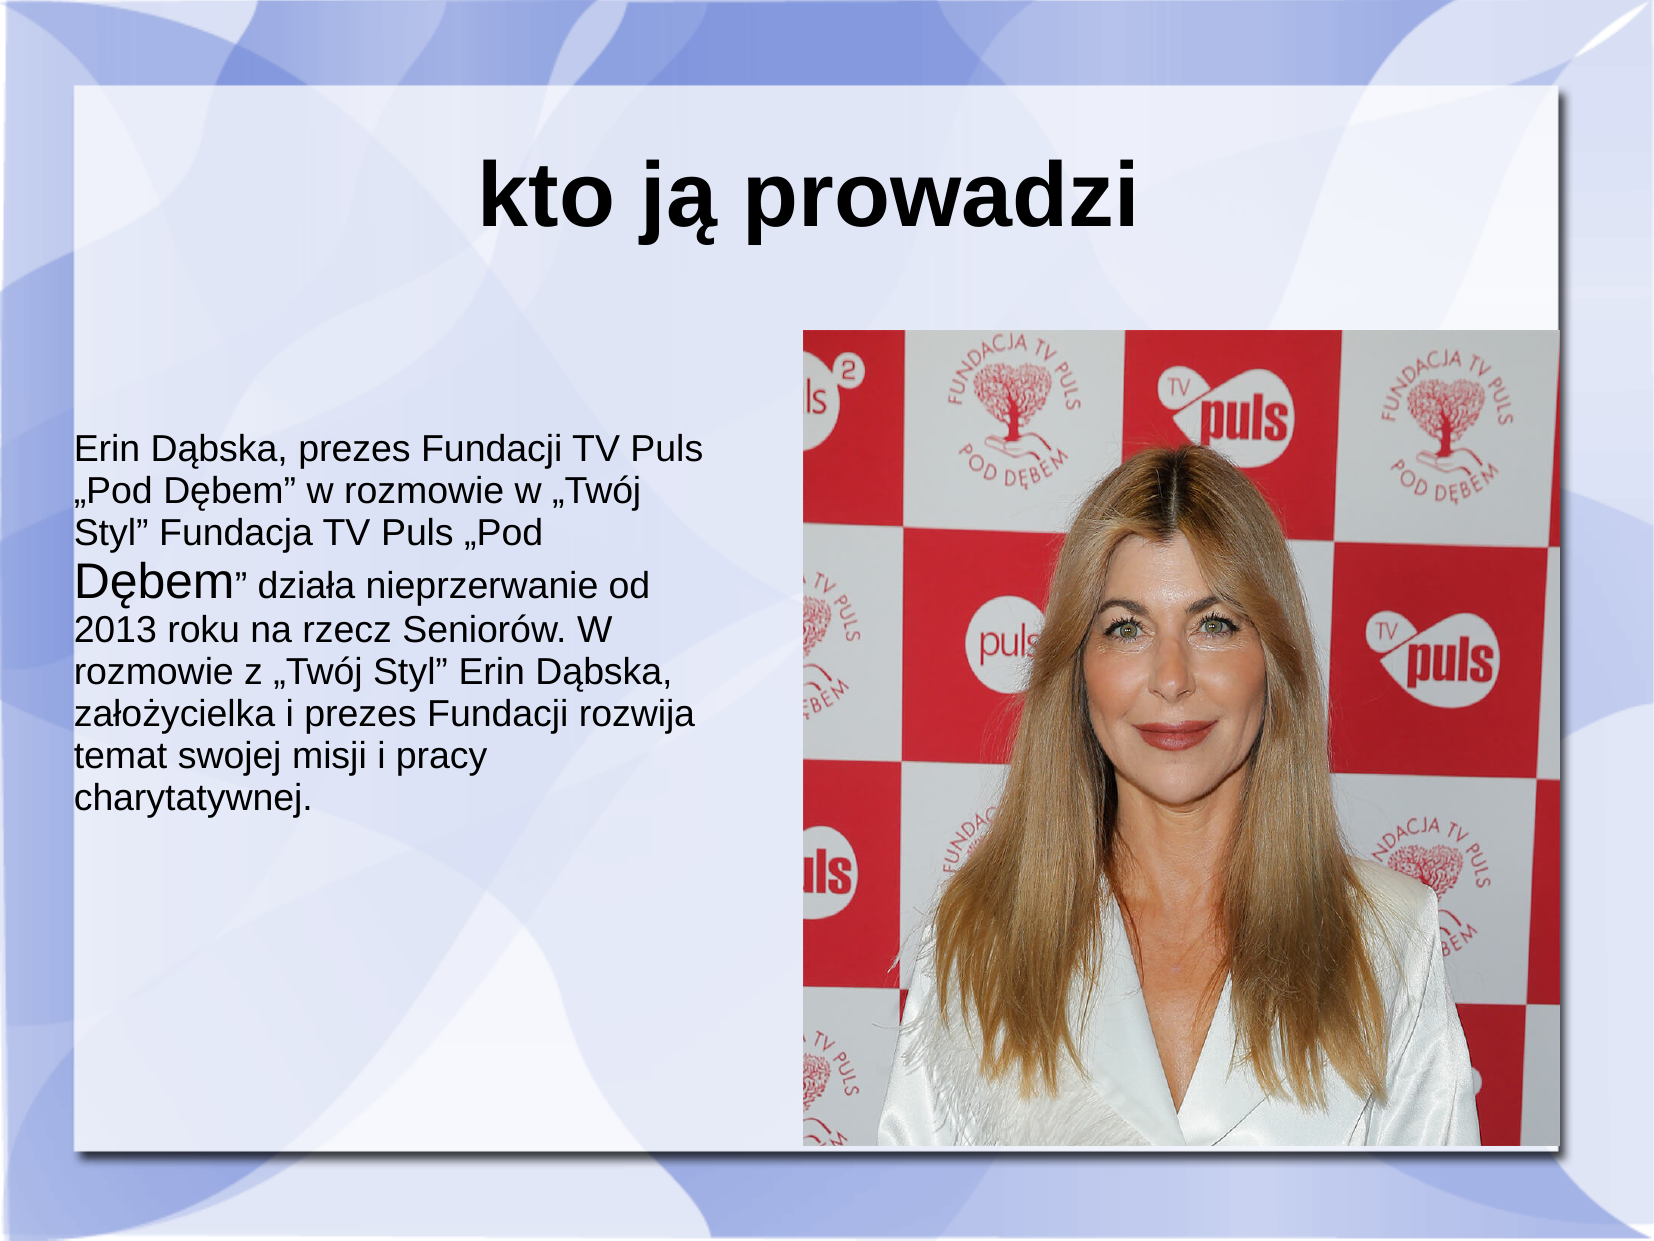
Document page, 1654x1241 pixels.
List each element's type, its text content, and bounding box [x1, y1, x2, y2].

text_box Erin Dąbska, prezes Fundacji TV Puls „Pod Dębem” w rozmowie w „Twój Styl” Fundacja TV Puls „Pod Dębem” działa nieprzerwanie od 2013 roku na rzecz Seniorów. W rozmowie z „Twój Styl” Erin Dąbska, założycielka i prezes Fundacji rozwija temat swojej misji i pracy charytatywnej. [58, 419, 733, 827]
picture [0, 0, 1654, 1241]
title kto ją prowadzi [82, 90, 1536, 298]
